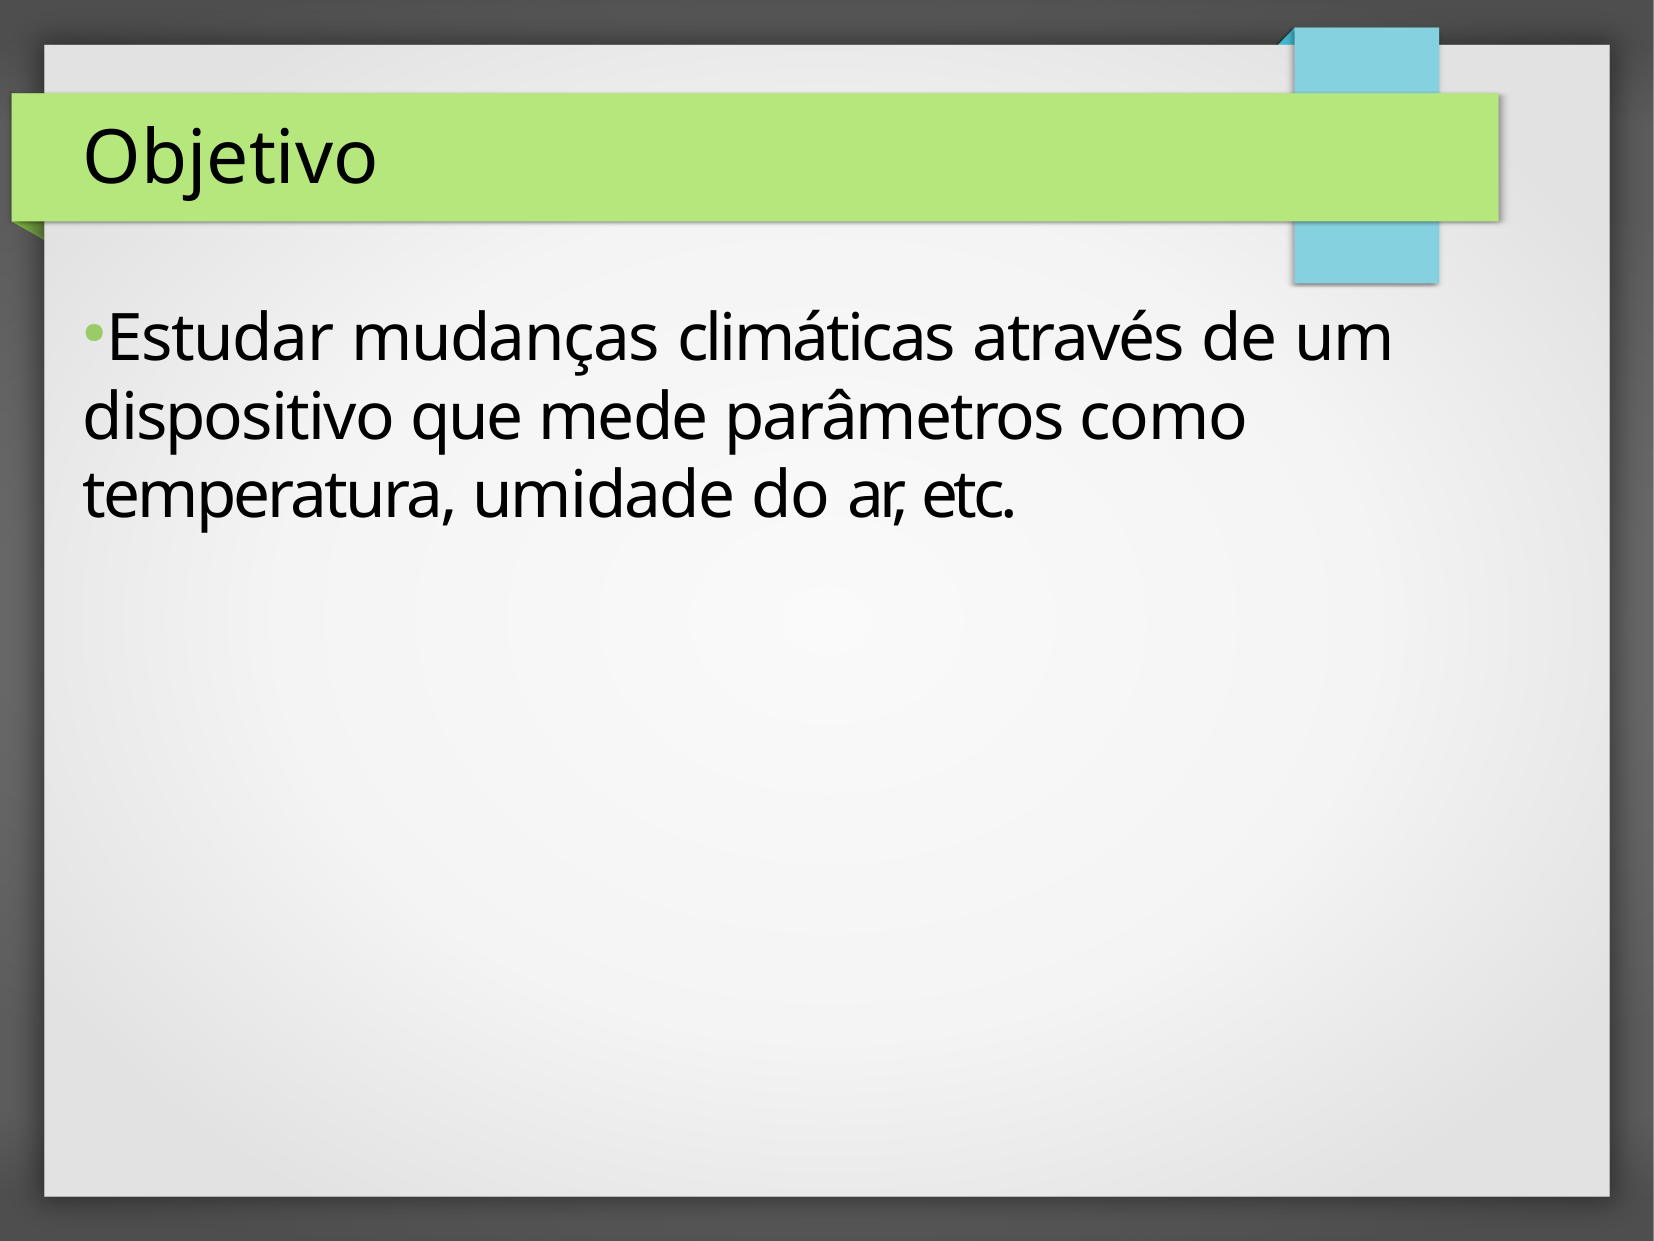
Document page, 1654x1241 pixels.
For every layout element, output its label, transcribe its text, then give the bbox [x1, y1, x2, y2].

title Objetivo [82, 94, 1264, 213]
list Estudar mudanças climáticas através de um dispositivo que mede parâmetros como temperatura, umidade do ar, etc. [82, 295, 1571, 1015]
